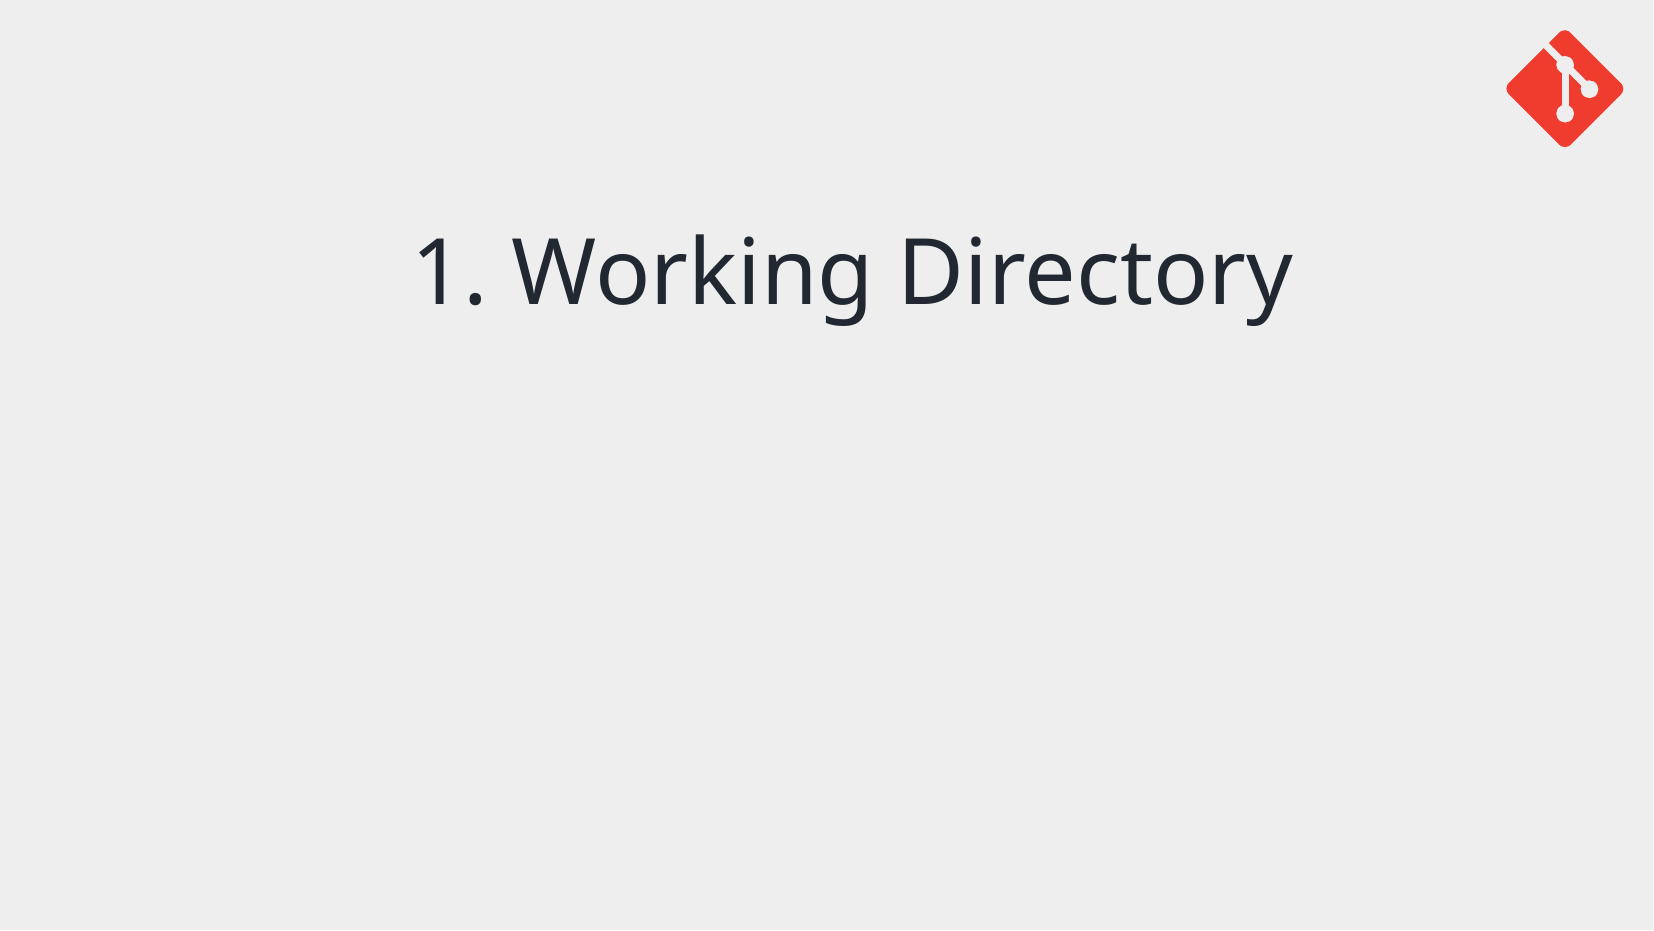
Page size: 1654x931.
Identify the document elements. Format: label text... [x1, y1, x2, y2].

picture [1505, 29, 1625, 148]
title 1. Working Directory [169, 116, 1536, 798]
